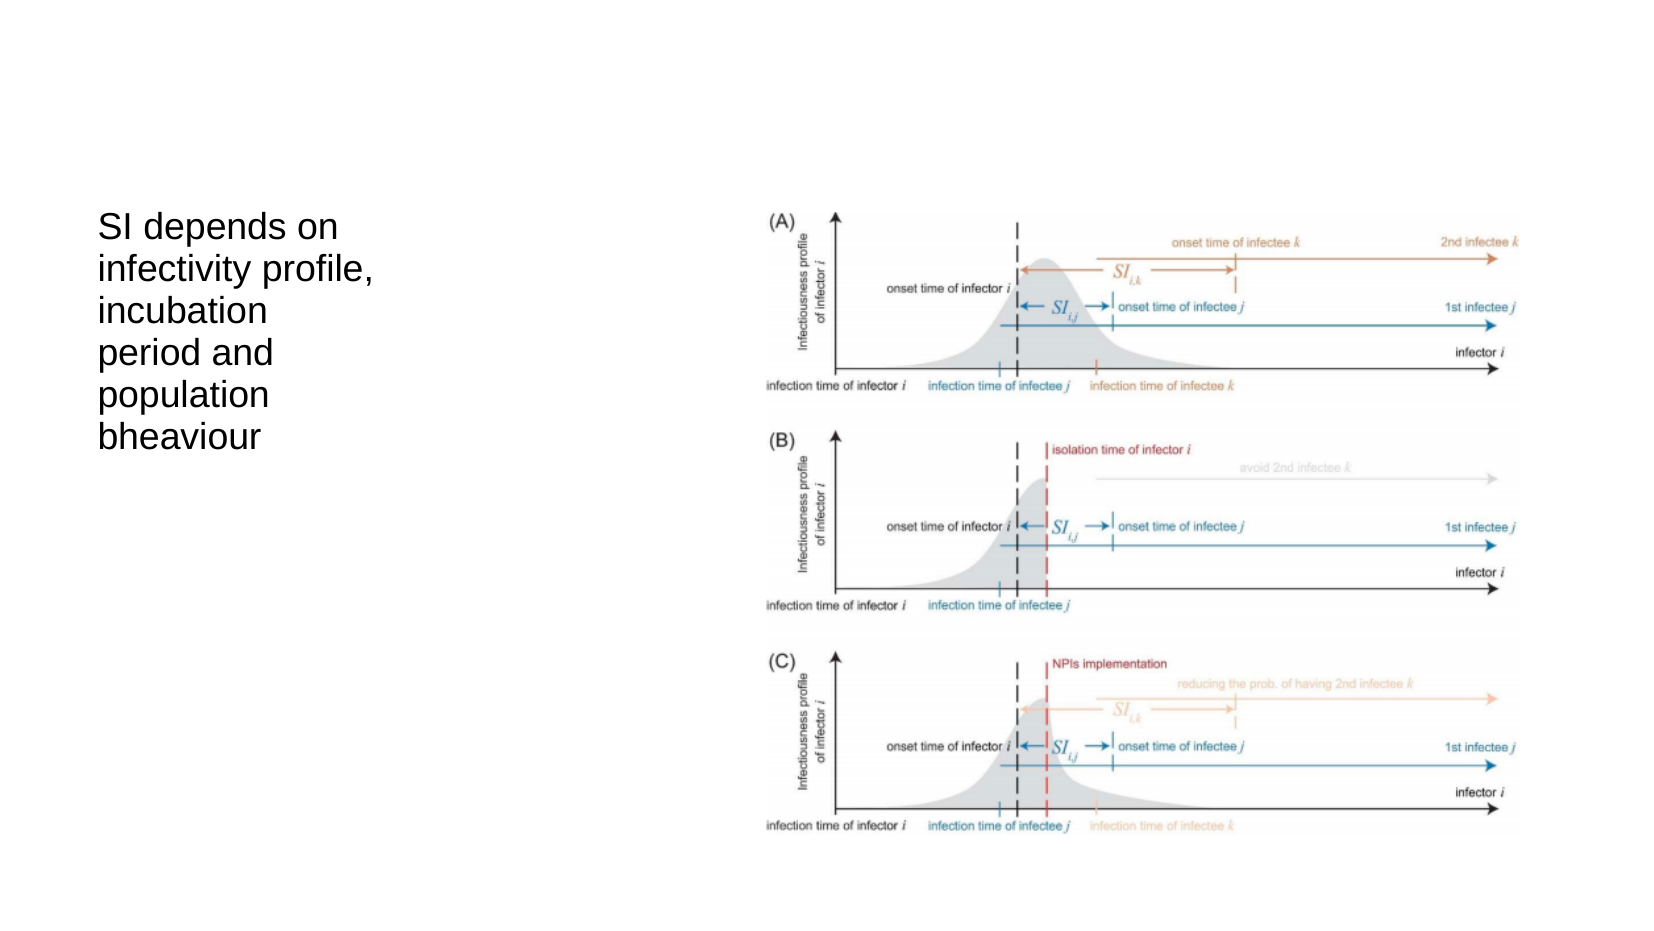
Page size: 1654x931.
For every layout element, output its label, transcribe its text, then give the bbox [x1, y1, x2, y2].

text_box SI depends on infectivity profile, incubation period and population bheaviour [82, 197, 390, 591]
picture [744, 194, 1563, 861]
